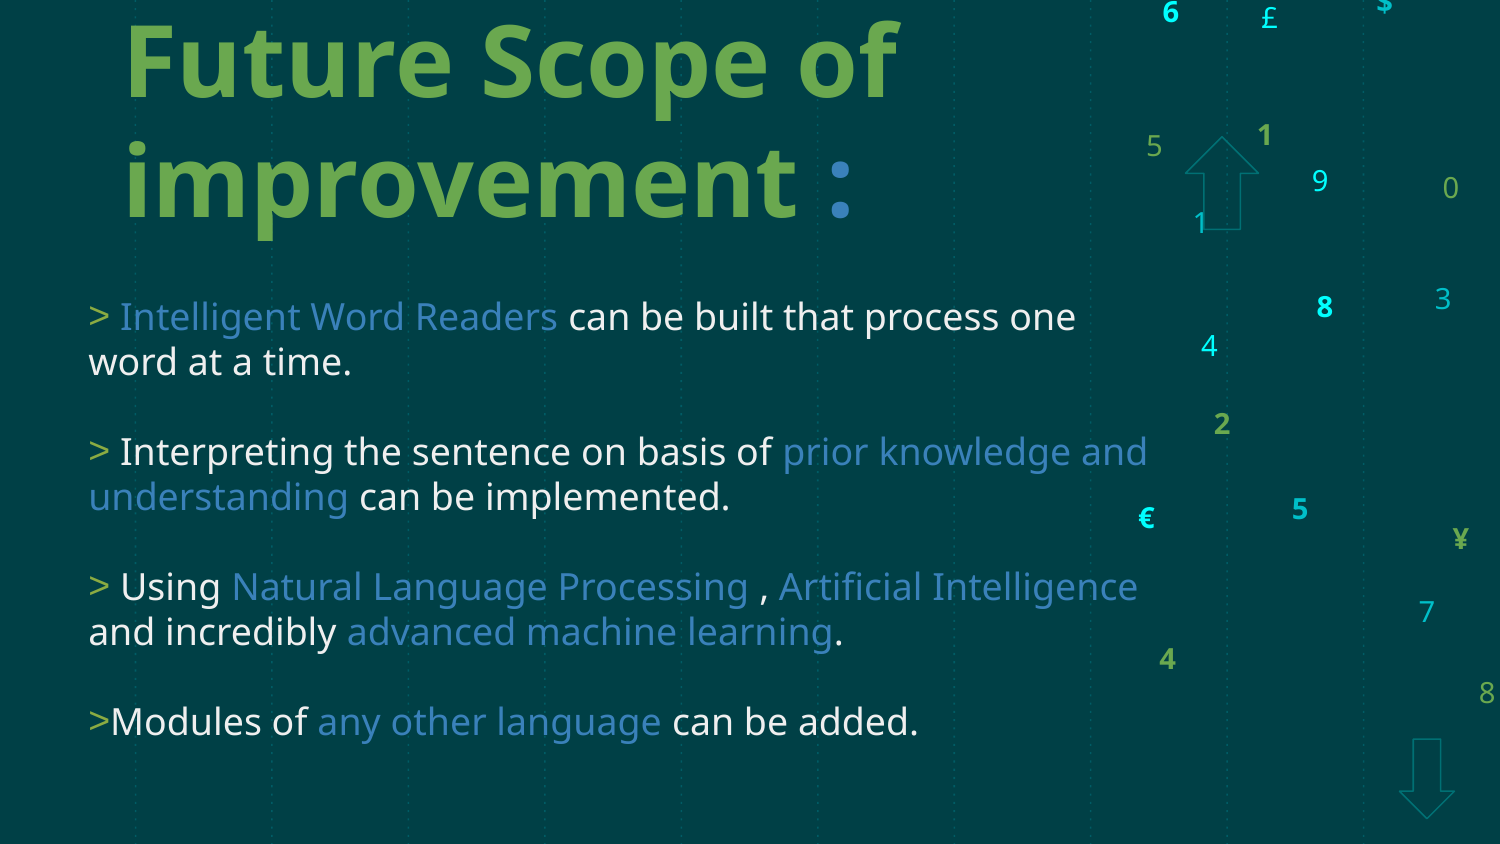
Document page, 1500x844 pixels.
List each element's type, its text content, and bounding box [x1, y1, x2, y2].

title Future Scope of improvement : [107, 137, 1469, 252]
list Intelligent Word Readers can be built that process one word at a time. Interpreting the sentence on basis of prior knowledge and understanding can be implemented. Using Natural Language Processing , Artificial Intelligence and incredibly advanced machine learning. Modules of any other language can be added. [73, 278, 1189, 844]
